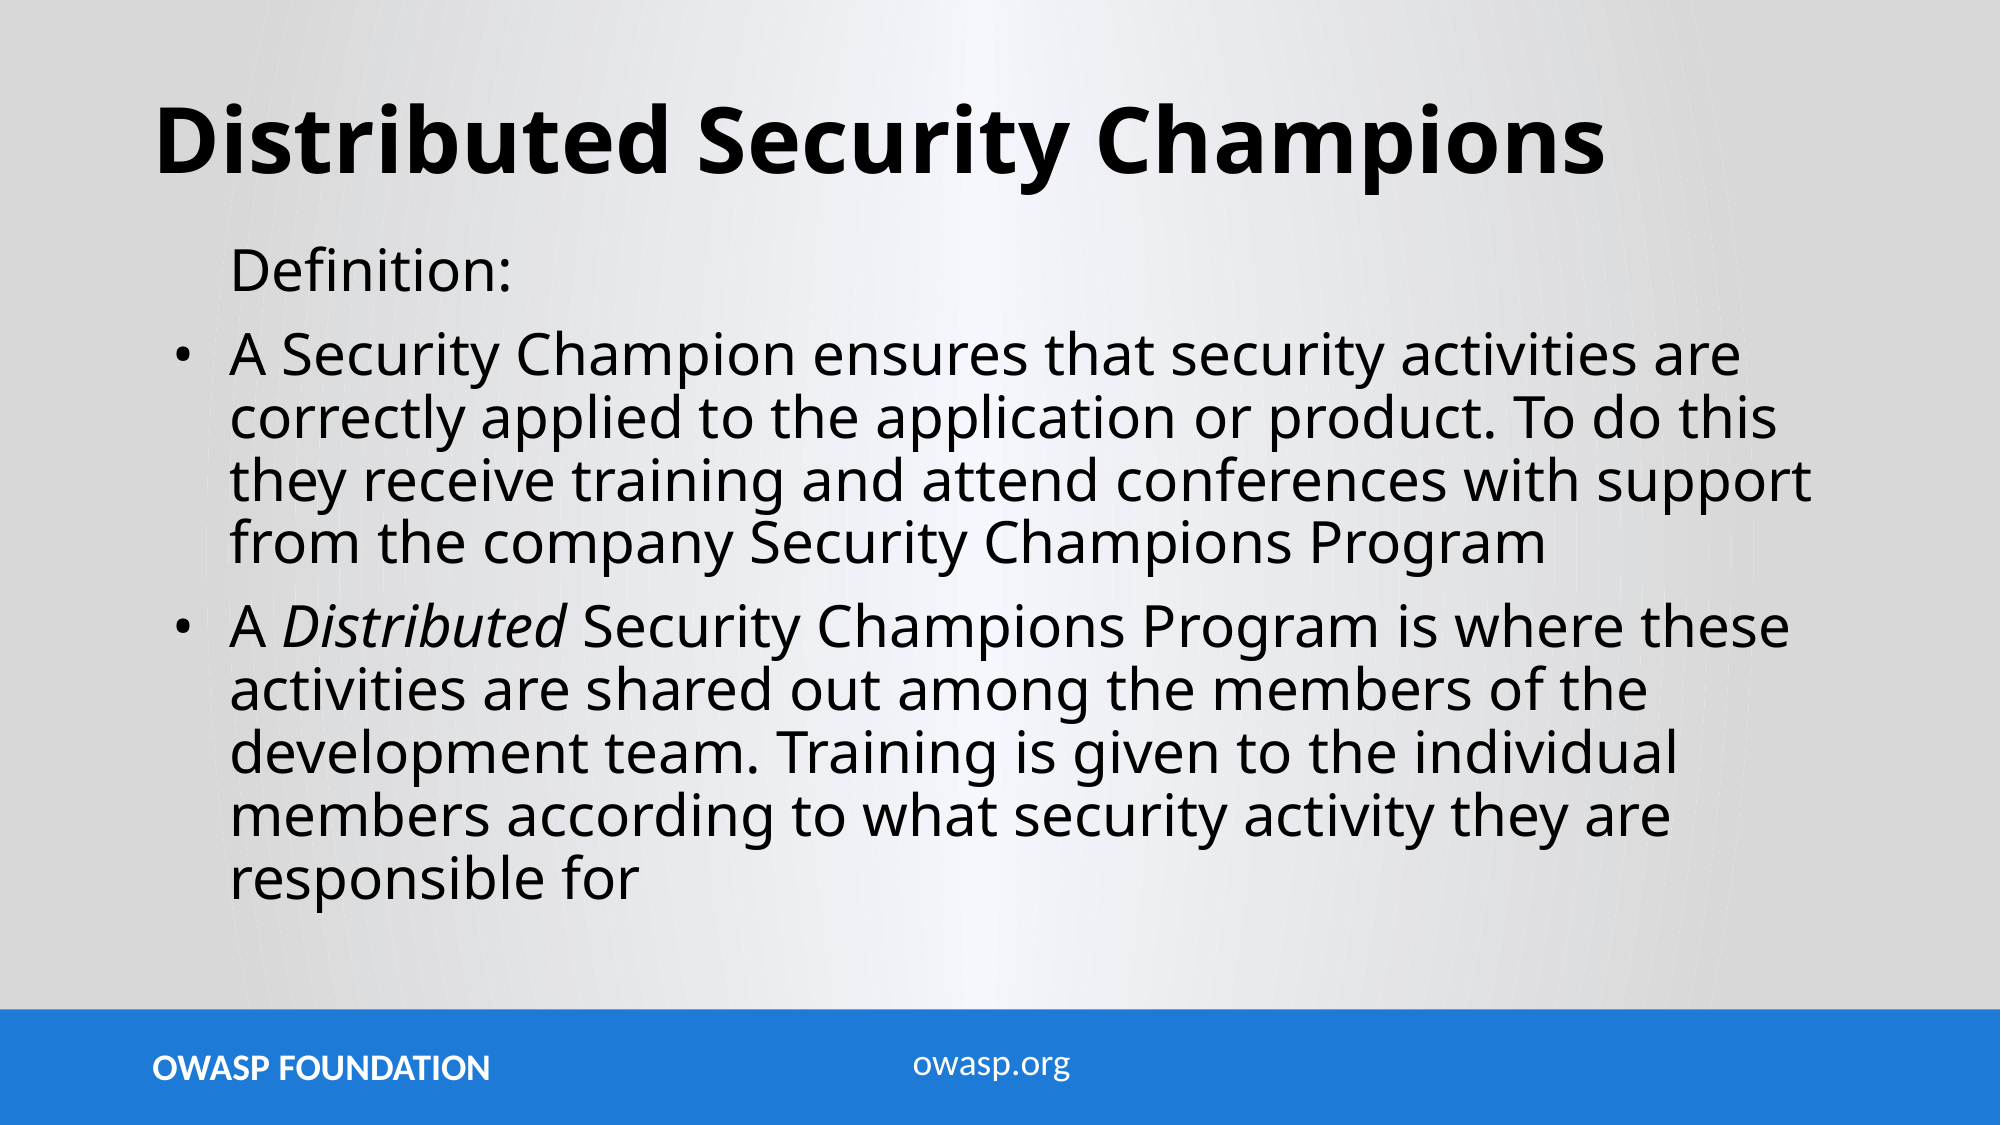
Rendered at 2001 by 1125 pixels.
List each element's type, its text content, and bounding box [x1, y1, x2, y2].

title Distributed Security Champions [137, 35, 1863, 253]
list Definition: A Security Champion ensures that security activities are correctly applied to the application or product. To do this they receive training and attend conferences with support from the company Security Champions Program A Distributed Security Champions Program is where these activities are shared out among the members of the development team. Training is given to the individual members according to what security activity they are responsible for [139, 233, 1865, 863]
